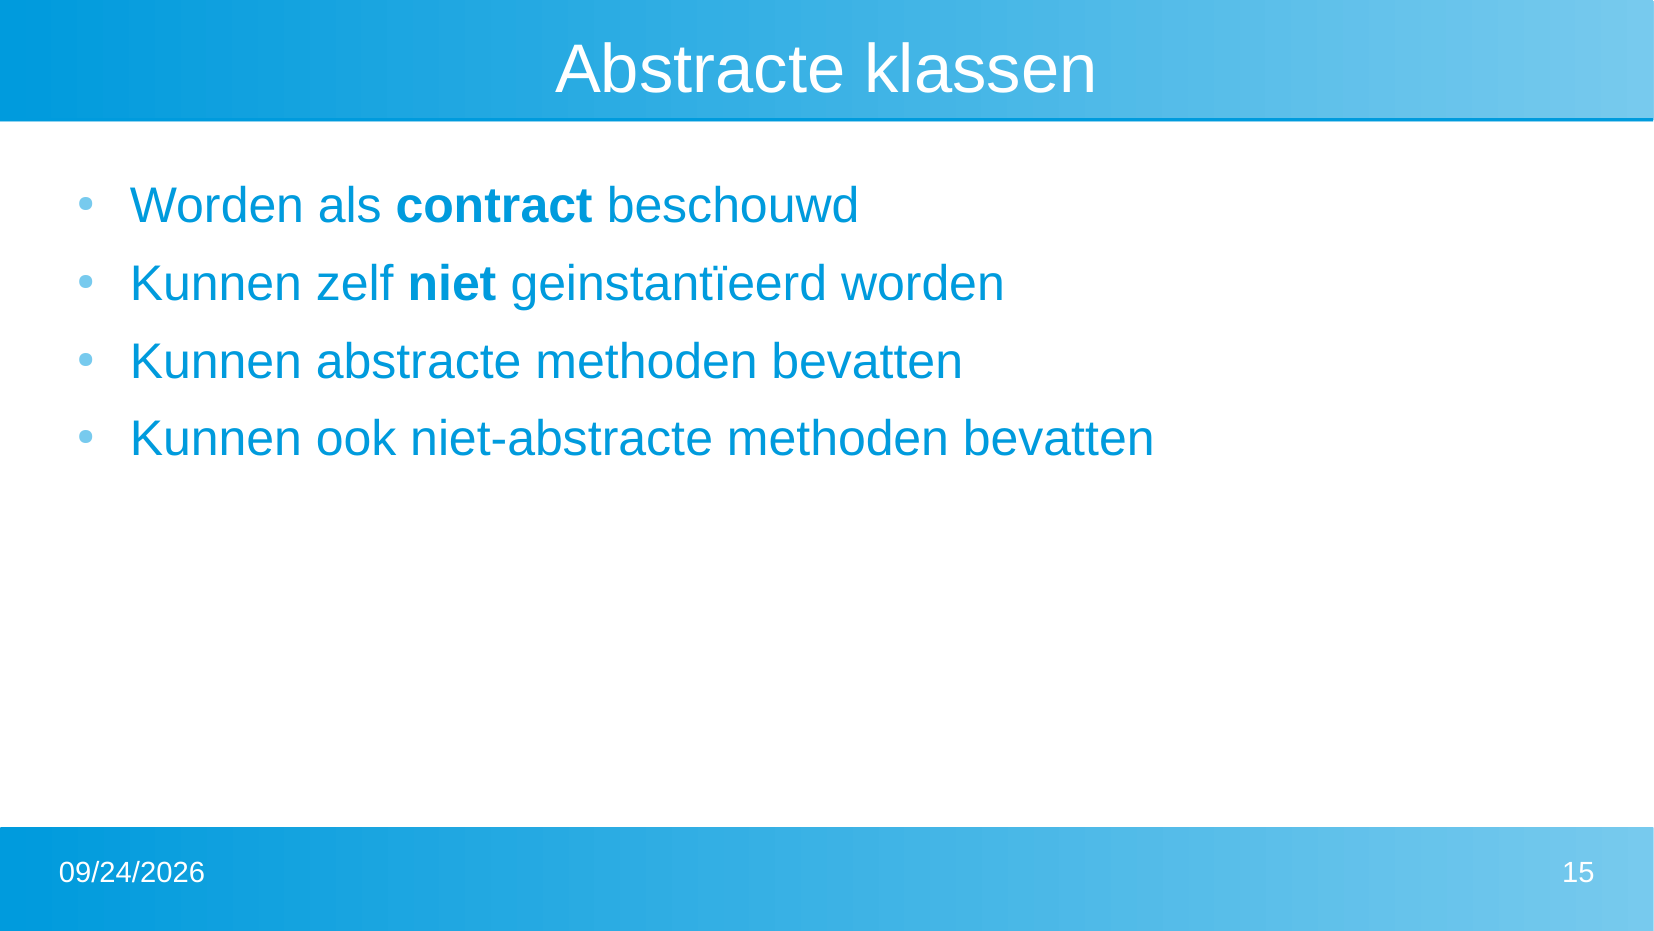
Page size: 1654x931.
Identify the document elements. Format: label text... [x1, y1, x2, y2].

list Worden als contract beschouwd Kunnen zelf niet geinstantïeerd worden Kunnen abstracte methoden bevatten Kunnen ook niet-abstracte methoden bevatten [59, 177, 1595, 768]
title Abstracte klassen [59, 29, 1595, 108]
